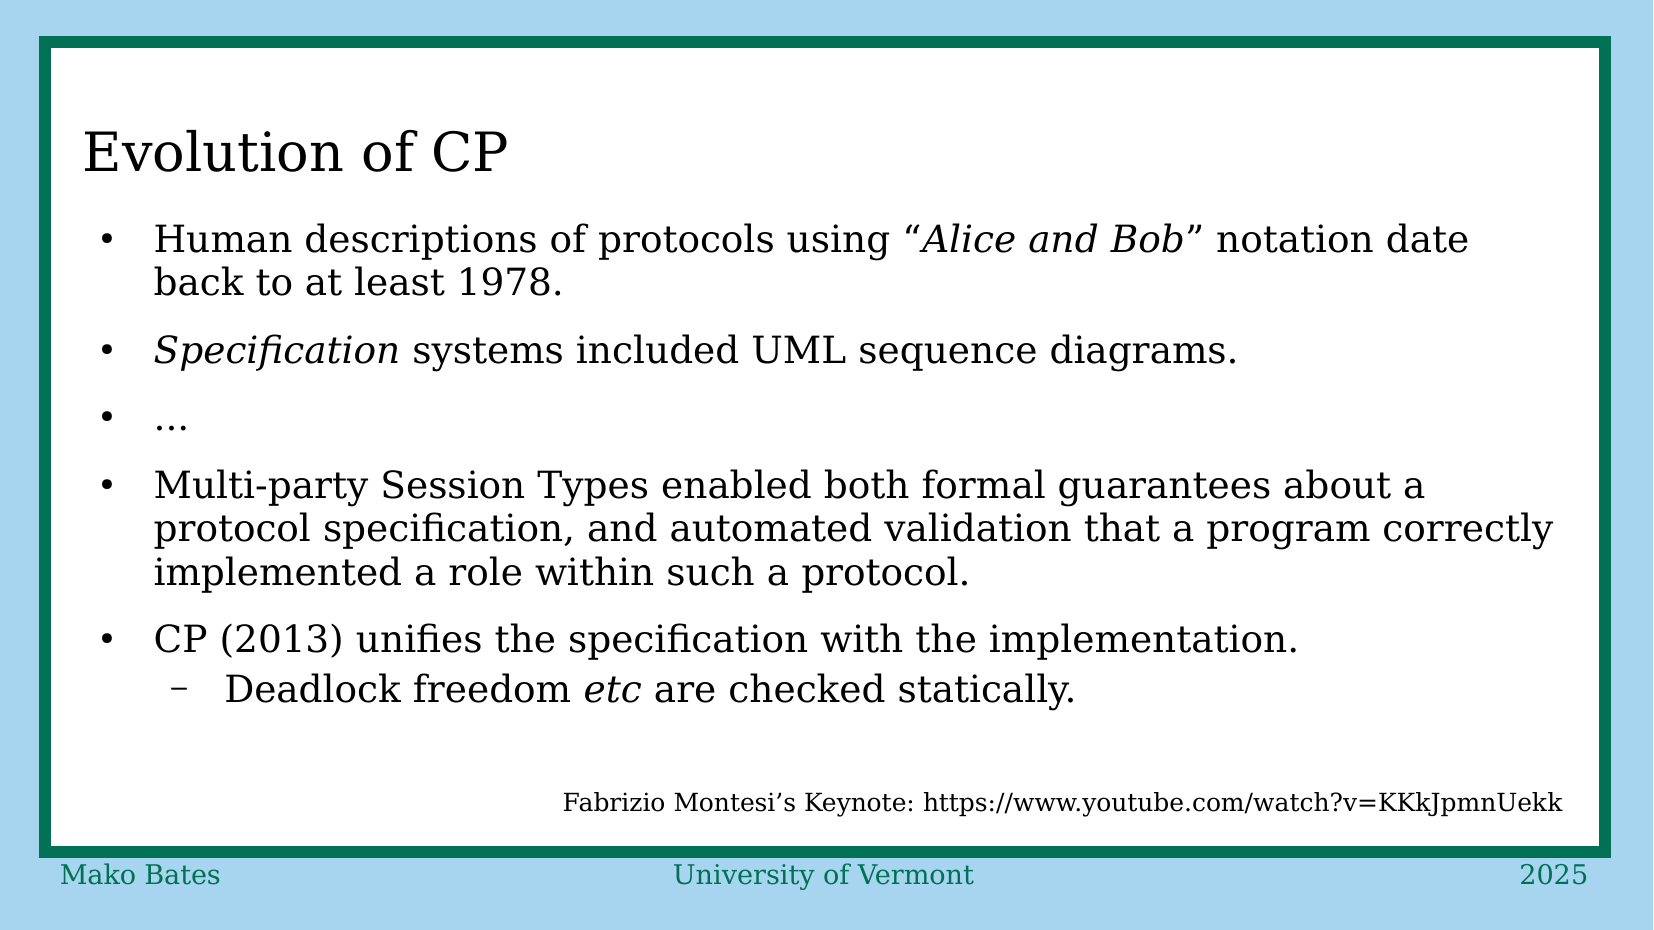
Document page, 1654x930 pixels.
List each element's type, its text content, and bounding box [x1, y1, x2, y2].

text_box [687, 864, 691, 877]
list Human descriptions of protocols using “Alice and Bob” notation date back to at least 1978. Specification systems included UML sequence diagrams. ... Multi-party Session Types enabled both formal guarantees about a protocol specification, and automated validation that a program correctly implemented a role within such a protocol. CP (2013) unifies the specification with the implementation. Deadlock freedom etc are checked statically. Fabrizio Montesi’s Keynote: https://www.youtube.com/watch?v=KKkJpmnUekk [82, 217, 1571, 857]
title Evolution of CP [82, 101, 1571, 205]
